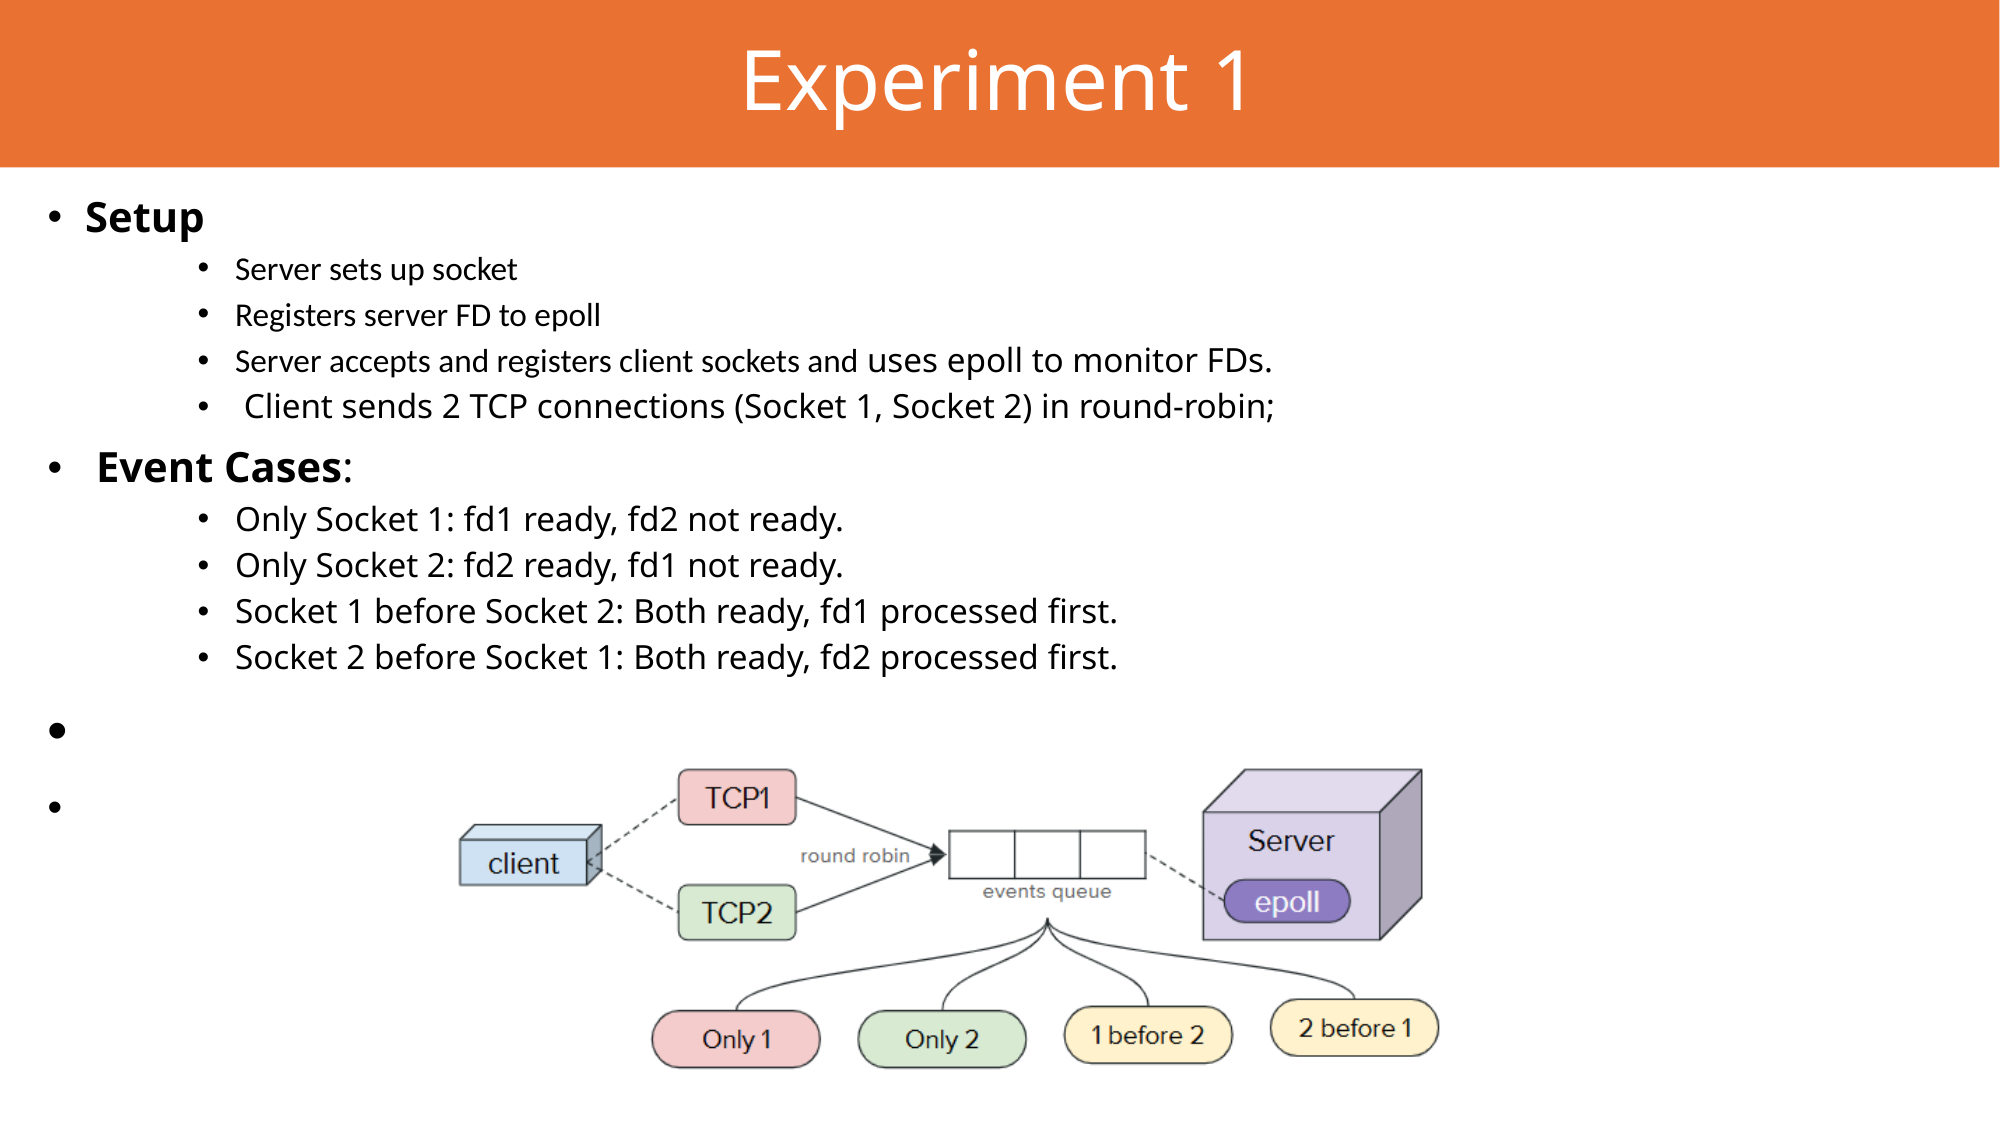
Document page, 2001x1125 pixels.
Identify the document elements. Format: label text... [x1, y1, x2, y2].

title Experiment 1 [0, 0, 2000, 168]
picture [449, 722, 1480, 1108]
list Setup Server sets up socket Registers server FD to epoll Server accepts and registers client sockets and uses epoll to monitor FDs. Client sends 2 TCP connections (Socket 1, Socket 2) in round-robin; Event Cases: Only Socket 1: fd1 ready, fd2 not ready. Only Socket 2: fd2 ready, fd1 not ready. Socket 1 before Socket 2: Both ready, fd1 processed first. Socket 2 before Socket 1: Both ready, fd2 processed first. [32, 188, 1896, 955]
